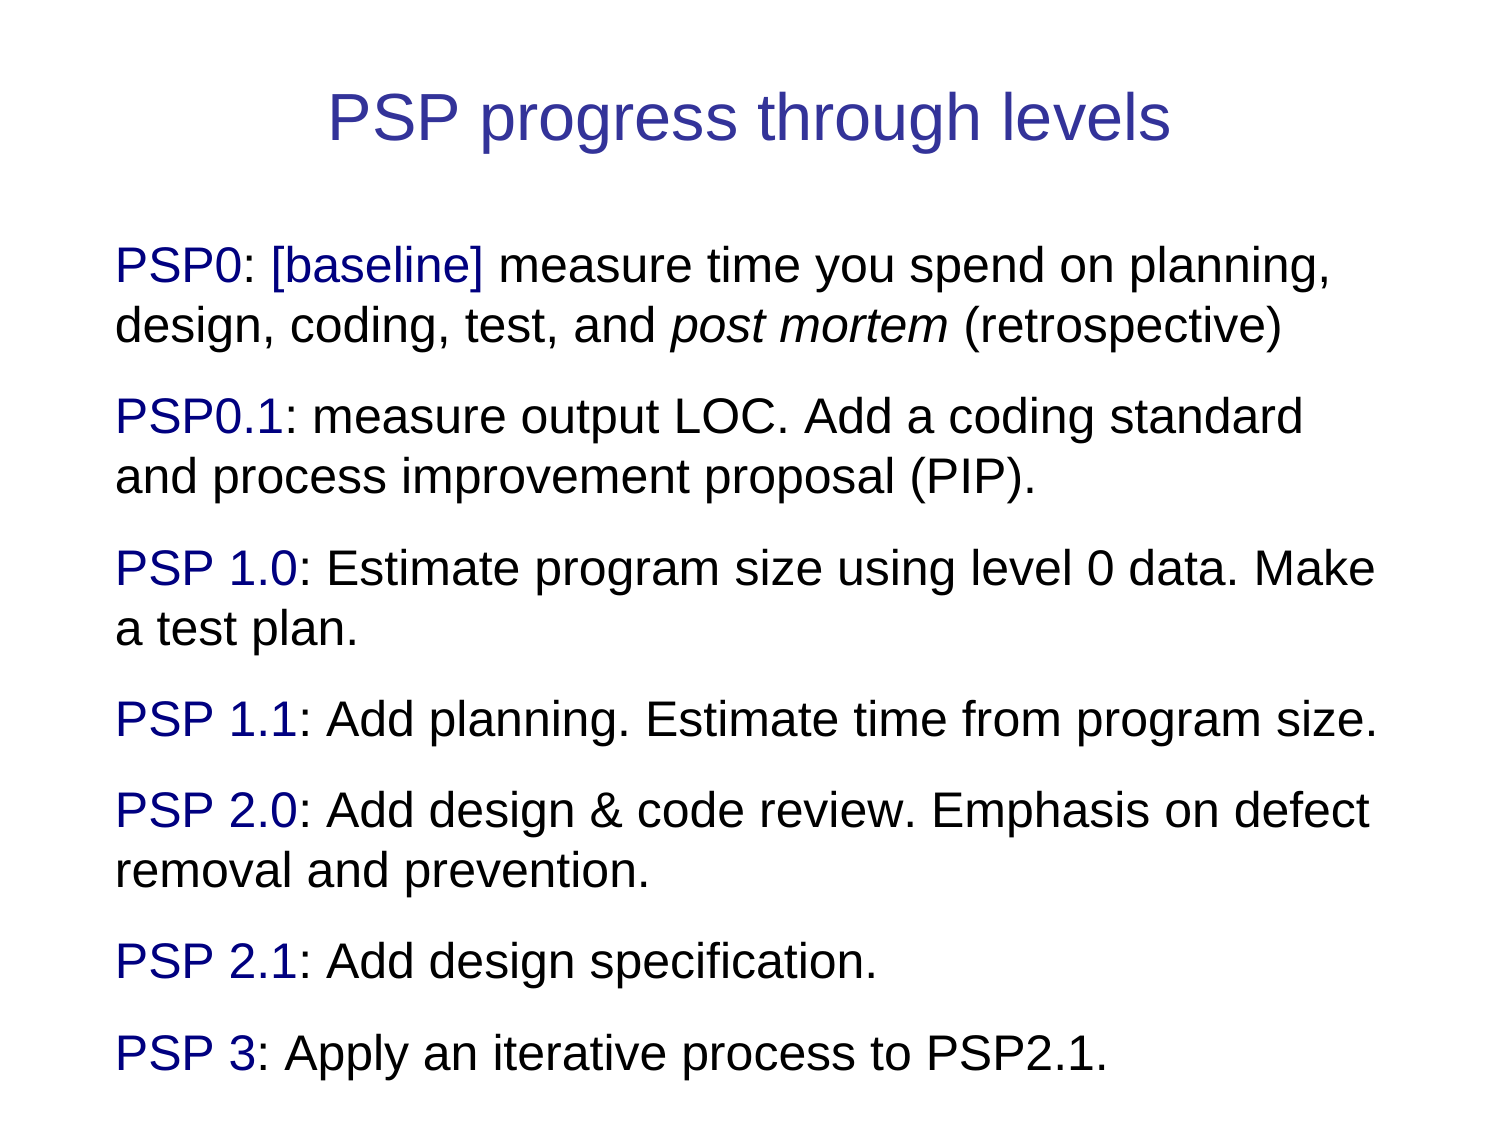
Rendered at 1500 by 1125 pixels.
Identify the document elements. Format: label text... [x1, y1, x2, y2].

list PSP0: [baseline] measure time you spend on planning, design, coding, test, and post mortem (retrospective) PSP0.1: measure output LOC. Add a coding standard and process improvement proposal (PIP). PSP 1.0: Estimate program size using level 0 data. Make a test plan. PSP 1.1: Add planning. Estimate time from program size. PSP 2.0: Add design & code review. Emphasis on defect removal and prevention. PSP 2.1: Add design specification. PSP 3: Apply an iterative process to PSP2.1. [100, 224, 1400, 1110]
title PSP progress through levels [100, 42, 1400, 185]
